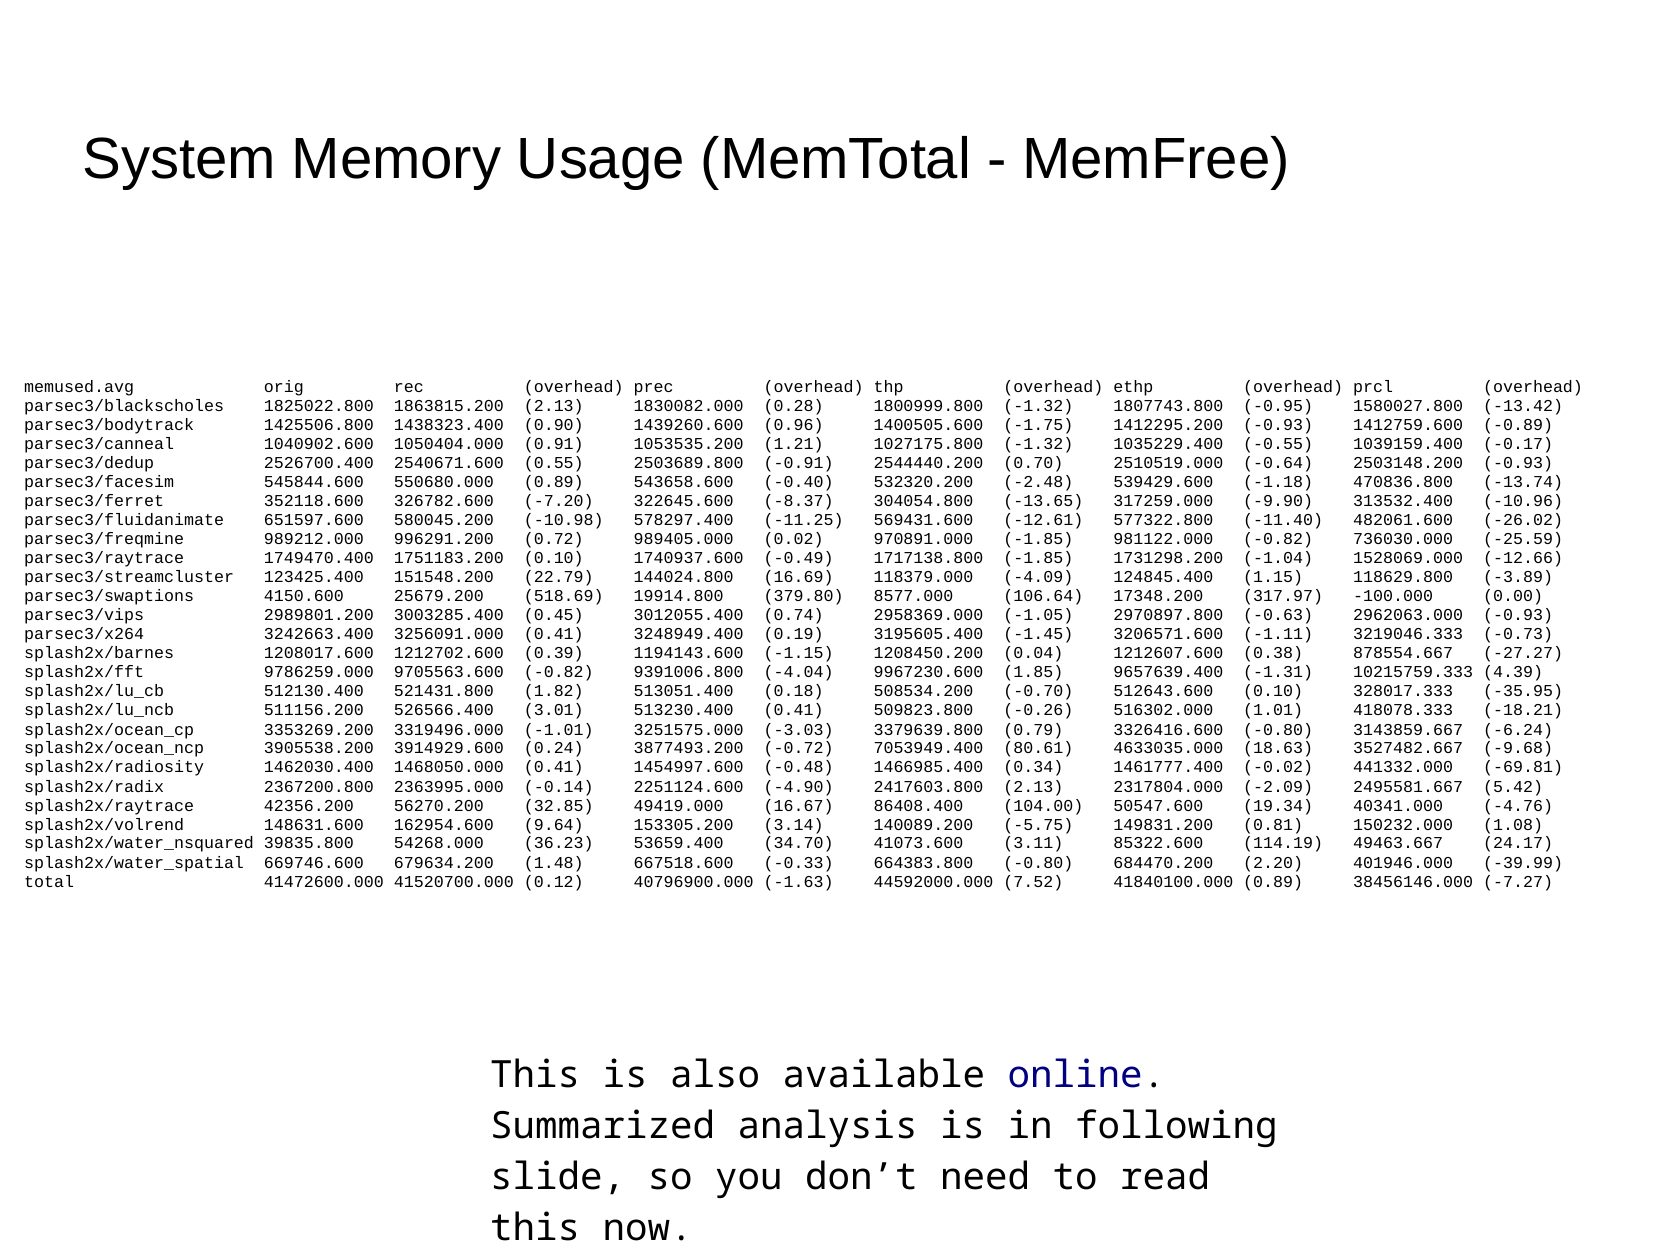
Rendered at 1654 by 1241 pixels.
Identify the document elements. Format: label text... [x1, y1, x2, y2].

text_box memused.avg orig rec (overhead) prec (overhead) thp (overhead) ethp (overhead) prcl (overhead) parsec3/blackscholes 1825022.800 1863815.200 (2.13) 1830082.000 (0.28) 1800999.800 (-1.32) 1807743.800 (-0.95) 1580027.800 (-13.42) parsec3/bodytrack 1425506.800 1438323.400 (0.90) 1439260.600 (0.96) 1400505.600 (-1.75) 1412295.200 (-0.93) 1412759.600 (-0.89) parsec3/canneal 1040902.600 1050404.000 (0.91) 1053535.200 (1.21) 1027175.800 (-1.32) 1035229.400 (-0.55) 1039159.400 (-0.17) parsec3/dedup 2526700.400 2540671.600 (0.55) 2503689.800 (-0.91) 2544440.200 (0.70) 2510519.000 (-0.64) 2503148.200 (-0.93) parsec3/facesim 545844.600 550680.000 (0.89) 543658.600 (-0.40) 532320.200 (-2.48) 539429.600 (-1.18) 470836.800 (-13.74) parsec3/ferret 352118.600 326782.600 (-7.20) 322645.600 (-8.37) 304054.800 (-13.65) 317259.000 (-9.90) 313532.400 (-10.96) parsec3/fluidanimate 651597.600 580045.200 (-10.98) 578297.400 (-11.25) 569431.600 (-12.61) 577322.800 (-11.40) 482061.600 (-26.02) parsec3/freqmine 989212.000 996291.200 (0.72) 989405.000 (0.02) 970891.000 (-1.85) 981122.000 (-0.82) 736030.000 (-25.59) parsec3/raytrace 1749470.400 1751183.200 (0.10) 1740937.600 (-0.49) 1717138.800 (-1.85) 1731298.200 (-1.04) 1528069.000 (-12.66) parsec3/streamcluster 123425.400 151548.200 (22.79) 144024.800 (16.69) 118379.000 (-4.09) 124845.400 (1.15) 118629.800 (-3.89) parsec3/swaptions 4150.600 25679.200 (518.69) 19914.800 (379.80) 8577.000 (106.64) 17348.200 (317.97) -100.000 (0.00) parsec3/vips 2989801.200 3003285.400 (0.45) 3012055.400 (0.74) 2958369.000 (-1.05) 2970897.800 (-0.63) 2962063.000 (-0.93) parsec3/x264 3242663.400 3256091.000 (0.41) 3248949.400 (0.19) 3195605.400 (-1.45) 3206571.600 (-1.11) 3219046.333 (-0.73) splash2x/barnes 1208017.600 1212702.600 (0.39) 1194143.600 (-1.15) 1208450.200 (0.04) 1212607.600 (0.38) 878554.667 (-27.27) splash2x/fft 9786259.000 9705563.600 (-0.82) 9391006.800 (-4.04) 9967230.600 (1.85) 9657639.400 (-1.31) 10215759.333 (4.39) splash2x/lu_cb 512130.400 521431.800 (1.82) 513051.400 (0.18) 508534.200 (-0.70) 512643.600 (0.10) 328017.333 (-35.95) splash2x/lu_ncb 511156.200 526566.400 (3.01) 513230.400 (0.41) 509823.800 (-0.26) 516302.000 (1.01) 418078.333 (-18.21) splash2x/ocean_cp 3353269.200 3319496.000 (-1.01) 3251575.000 (-3.03) 3379639.800 (0.79) 3326416.600 (-0.80) 3143859.667 (-6.24) splash2x/ocean_ncp 3905538.200 3914929.600 (0.24) 3877493.200 (-0.72) 7053949.400 (80.61) 4633035.000 (18.63) 3527482.667 (-9.68) splash2x/radiosity 1462030.400 1468050.000 (0.41) 1454997.600 (-0.48) 1466985.400 (0.34) 1461777.400 (-0.02) 441332.000 (-69.81) splash2x/radix 2367200.800 2363995.000 (-0.14) 2251124.600 (-4.90) 2417603.800 (2.13) 2317804.000 (-2.09) 2495581.667 (5.42) splash2x/raytrace 42356.200 56270.200 (32.85) 49419.000 (16.67) 86408.400 (104.00) 50547.600 (19.34) 40341.000 (-4.76) splash2x/volrend 148631.600 162954.600 (9.64) 153305.200 (3.14) 140089.200 (-5.75) 149831.200 (0.81) 150232.000 (1.08) splash2x/water_nsquared 39835.800 54268.000 (36.23) 53659.400 (34.70) 41073.600 (3.11) 85322.600 (114.19) 49463.667 (24.17) splash2x/water_spatial 669746.600 679634.200 (1.48) 667518.600 (-0.33) 664383.800 (-0.80) 684470.200 (2.20) 401946.000 (-39.99) total 41472600.000 41520700.000 (0.12) 40796900.000 (-1.63) 44592000.000 (7.52) 41840100.000 (0.89) 38456146.000 (-7.27) [9, 371, 1638, 915]
title System Memory Usage (MemTotal - MemFree) [82, 108, 1571, 210]
text_box This is also available online. Summarized analysis is in following slide, so you don’t need to read this now. [475, 1040, 1306, 1201]
